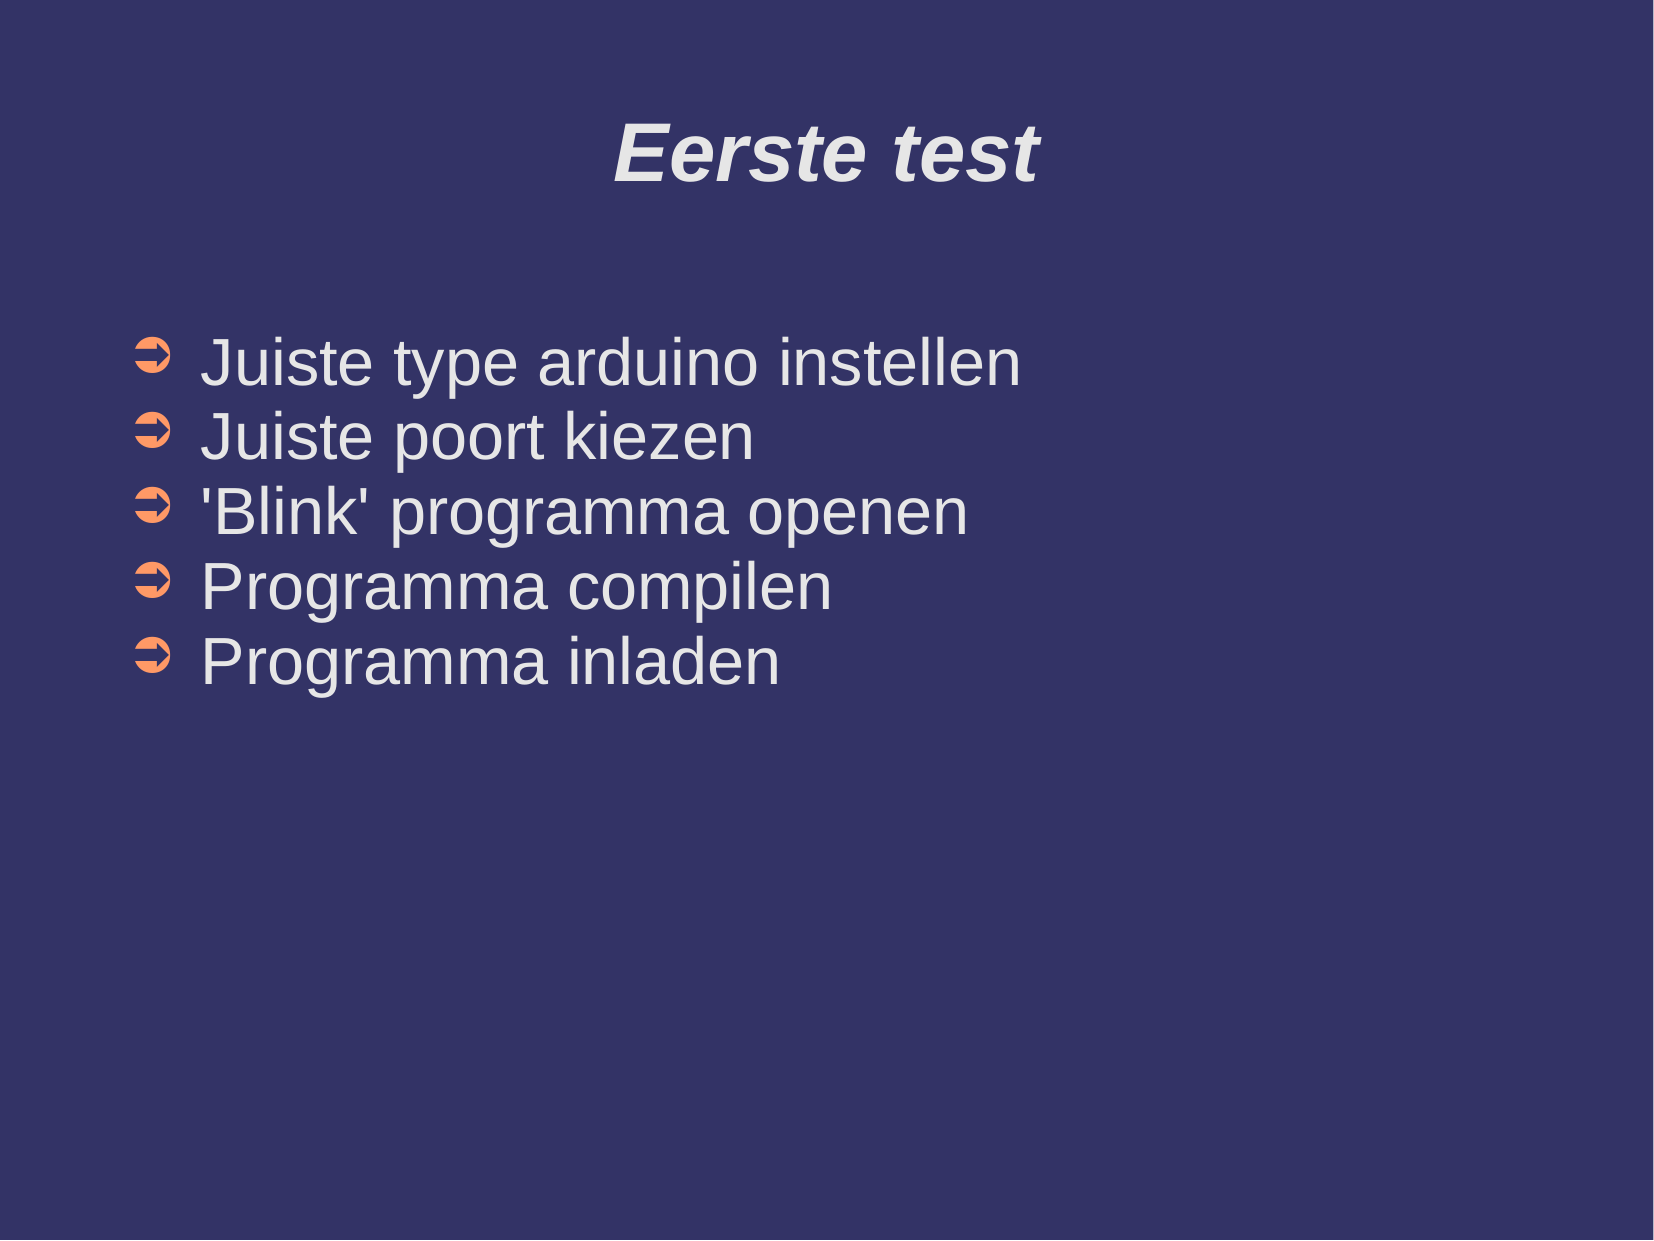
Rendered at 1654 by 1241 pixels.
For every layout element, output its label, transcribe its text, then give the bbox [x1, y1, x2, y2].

title Eerste test [82, 49, 1571, 257]
list Juiste type arduino instellen Juiste poort kiezen 'Blink' programma openen Programma compilen Programma inladen [118, 324, 1571, 1004]
